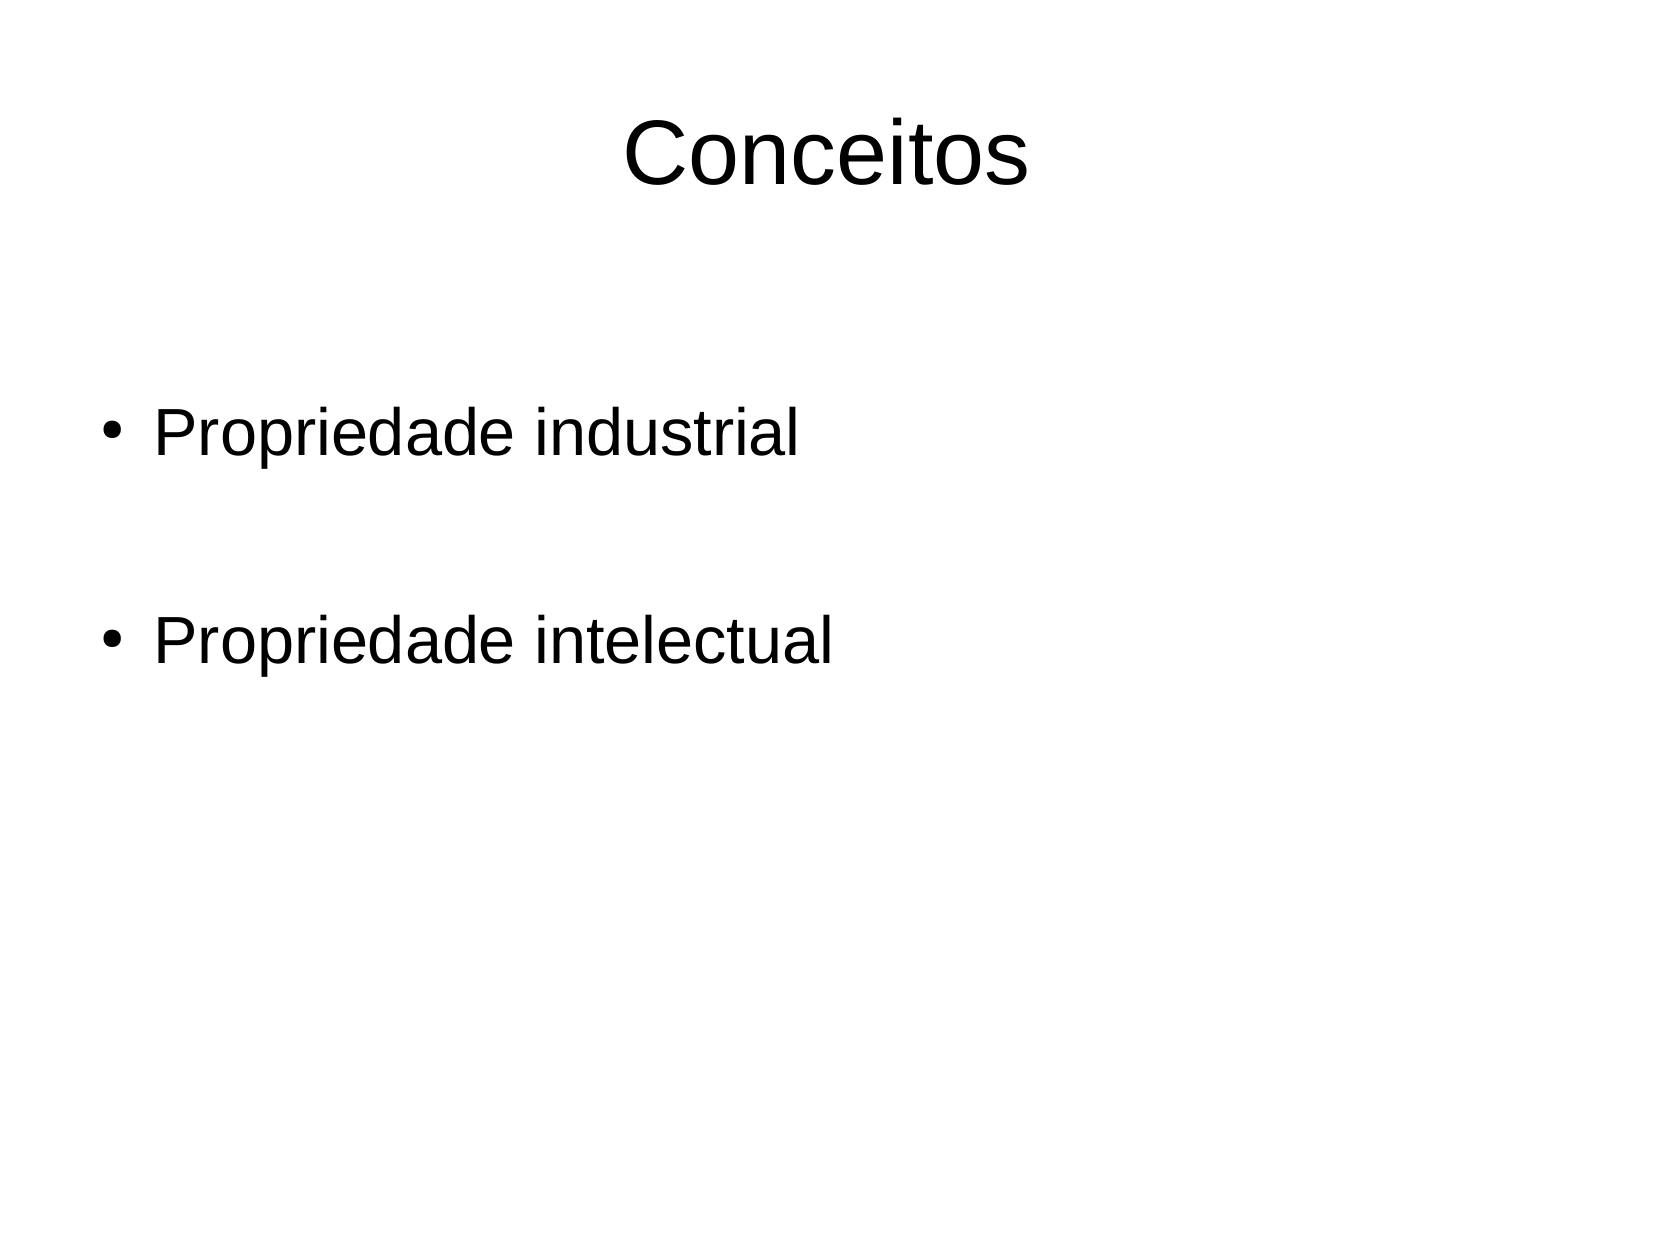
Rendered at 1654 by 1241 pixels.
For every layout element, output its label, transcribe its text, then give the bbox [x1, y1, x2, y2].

title Conceitos [82, 49, 1571, 257]
list Propriedade industrial Propriedade intelectual [82, 290, 1571, 1010]
